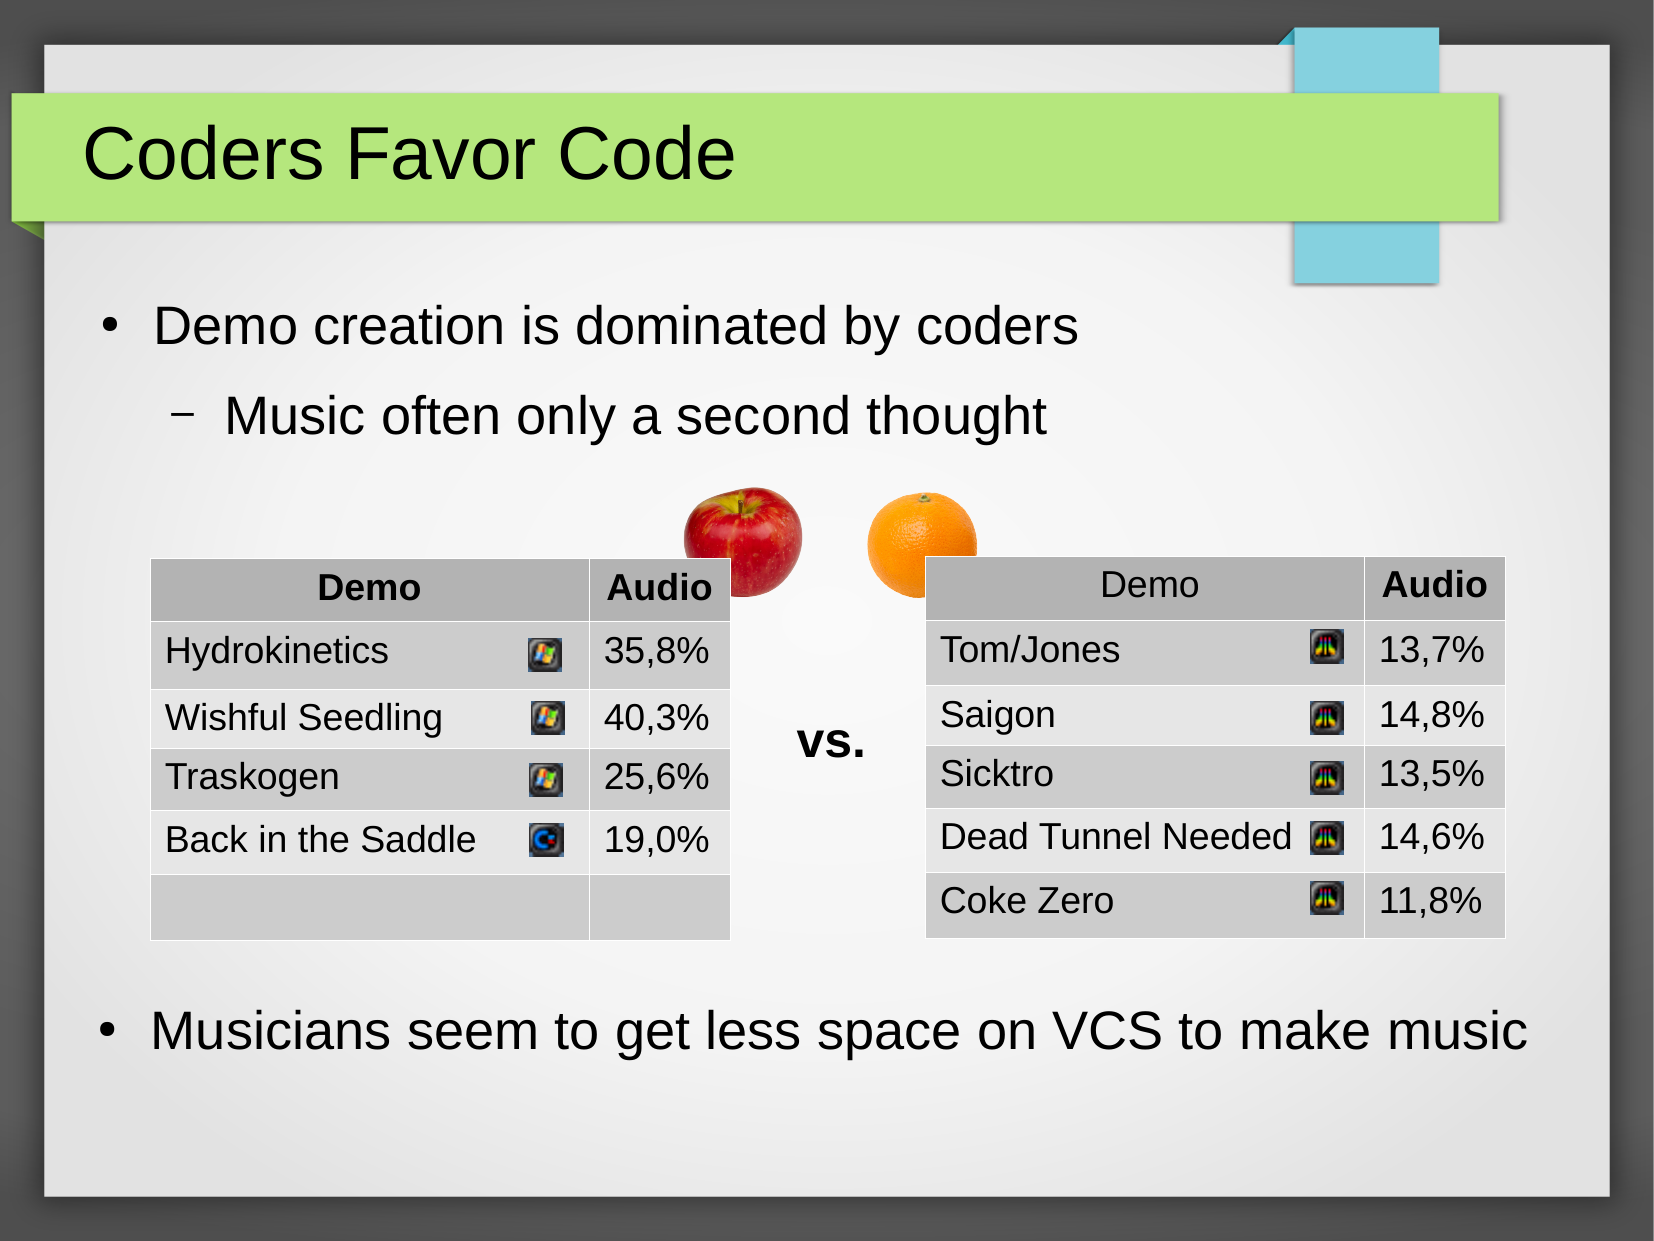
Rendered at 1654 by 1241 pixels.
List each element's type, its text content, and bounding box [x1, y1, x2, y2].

list Musicians seem to get less space on VCS to make music [79, 1000, 1569, 1216]
table_cell 13,5% [1365, 746, 1505, 808]
table_cell Hydrokinetics [151, 622, 589, 689]
table_cell 11,8% [1365, 873, 1505, 938]
table_cell 25,6% [590, 749, 730, 810]
table_cell 19,0% [590, 811, 730, 874]
picture [0, 0, 1654, 1241]
table_cell 13,7% [1365, 621, 1505, 685]
table_cell 35,8% [590, 622, 730, 689]
text_box vs. [781, 705, 902, 777]
table_cell Coke Zero [926, 873, 1364, 938]
table_cell Traskogen [151, 749, 589, 810]
table_header Demo [151, 559, 589, 621]
table_header Demo [926, 557, 1364, 620]
list Demo creation is dominated by coders Music often only a second thought [82, 295, 1571, 511]
table_cell 14,6% [1365, 809, 1505, 872]
table_cell Sicktro [926, 746, 1364, 808]
table_cell Back in the Saddle [151, 811, 589, 874]
table_cell Dead Tunnel Needed [926, 809, 1364, 872]
table_cell Tom/Jones [926, 621, 1364, 685]
table_header Audio [1365, 557, 1505, 620]
table_cell Saigon [926, 686, 1364, 745]
table_cell 14,8% [1365, 686, 1505, 745]
table_cell 40,3% [590, 690, 730, 748]
table_cell Wishful Seedling [151, 690, 589, 748]
table_header Audio [590, 559, 730, 621]
table_cell [590, 875, 730, 940]
title Coders Favor Code [82, 94, 1264, 213]
table_cell [151, 875, 589, 940]
